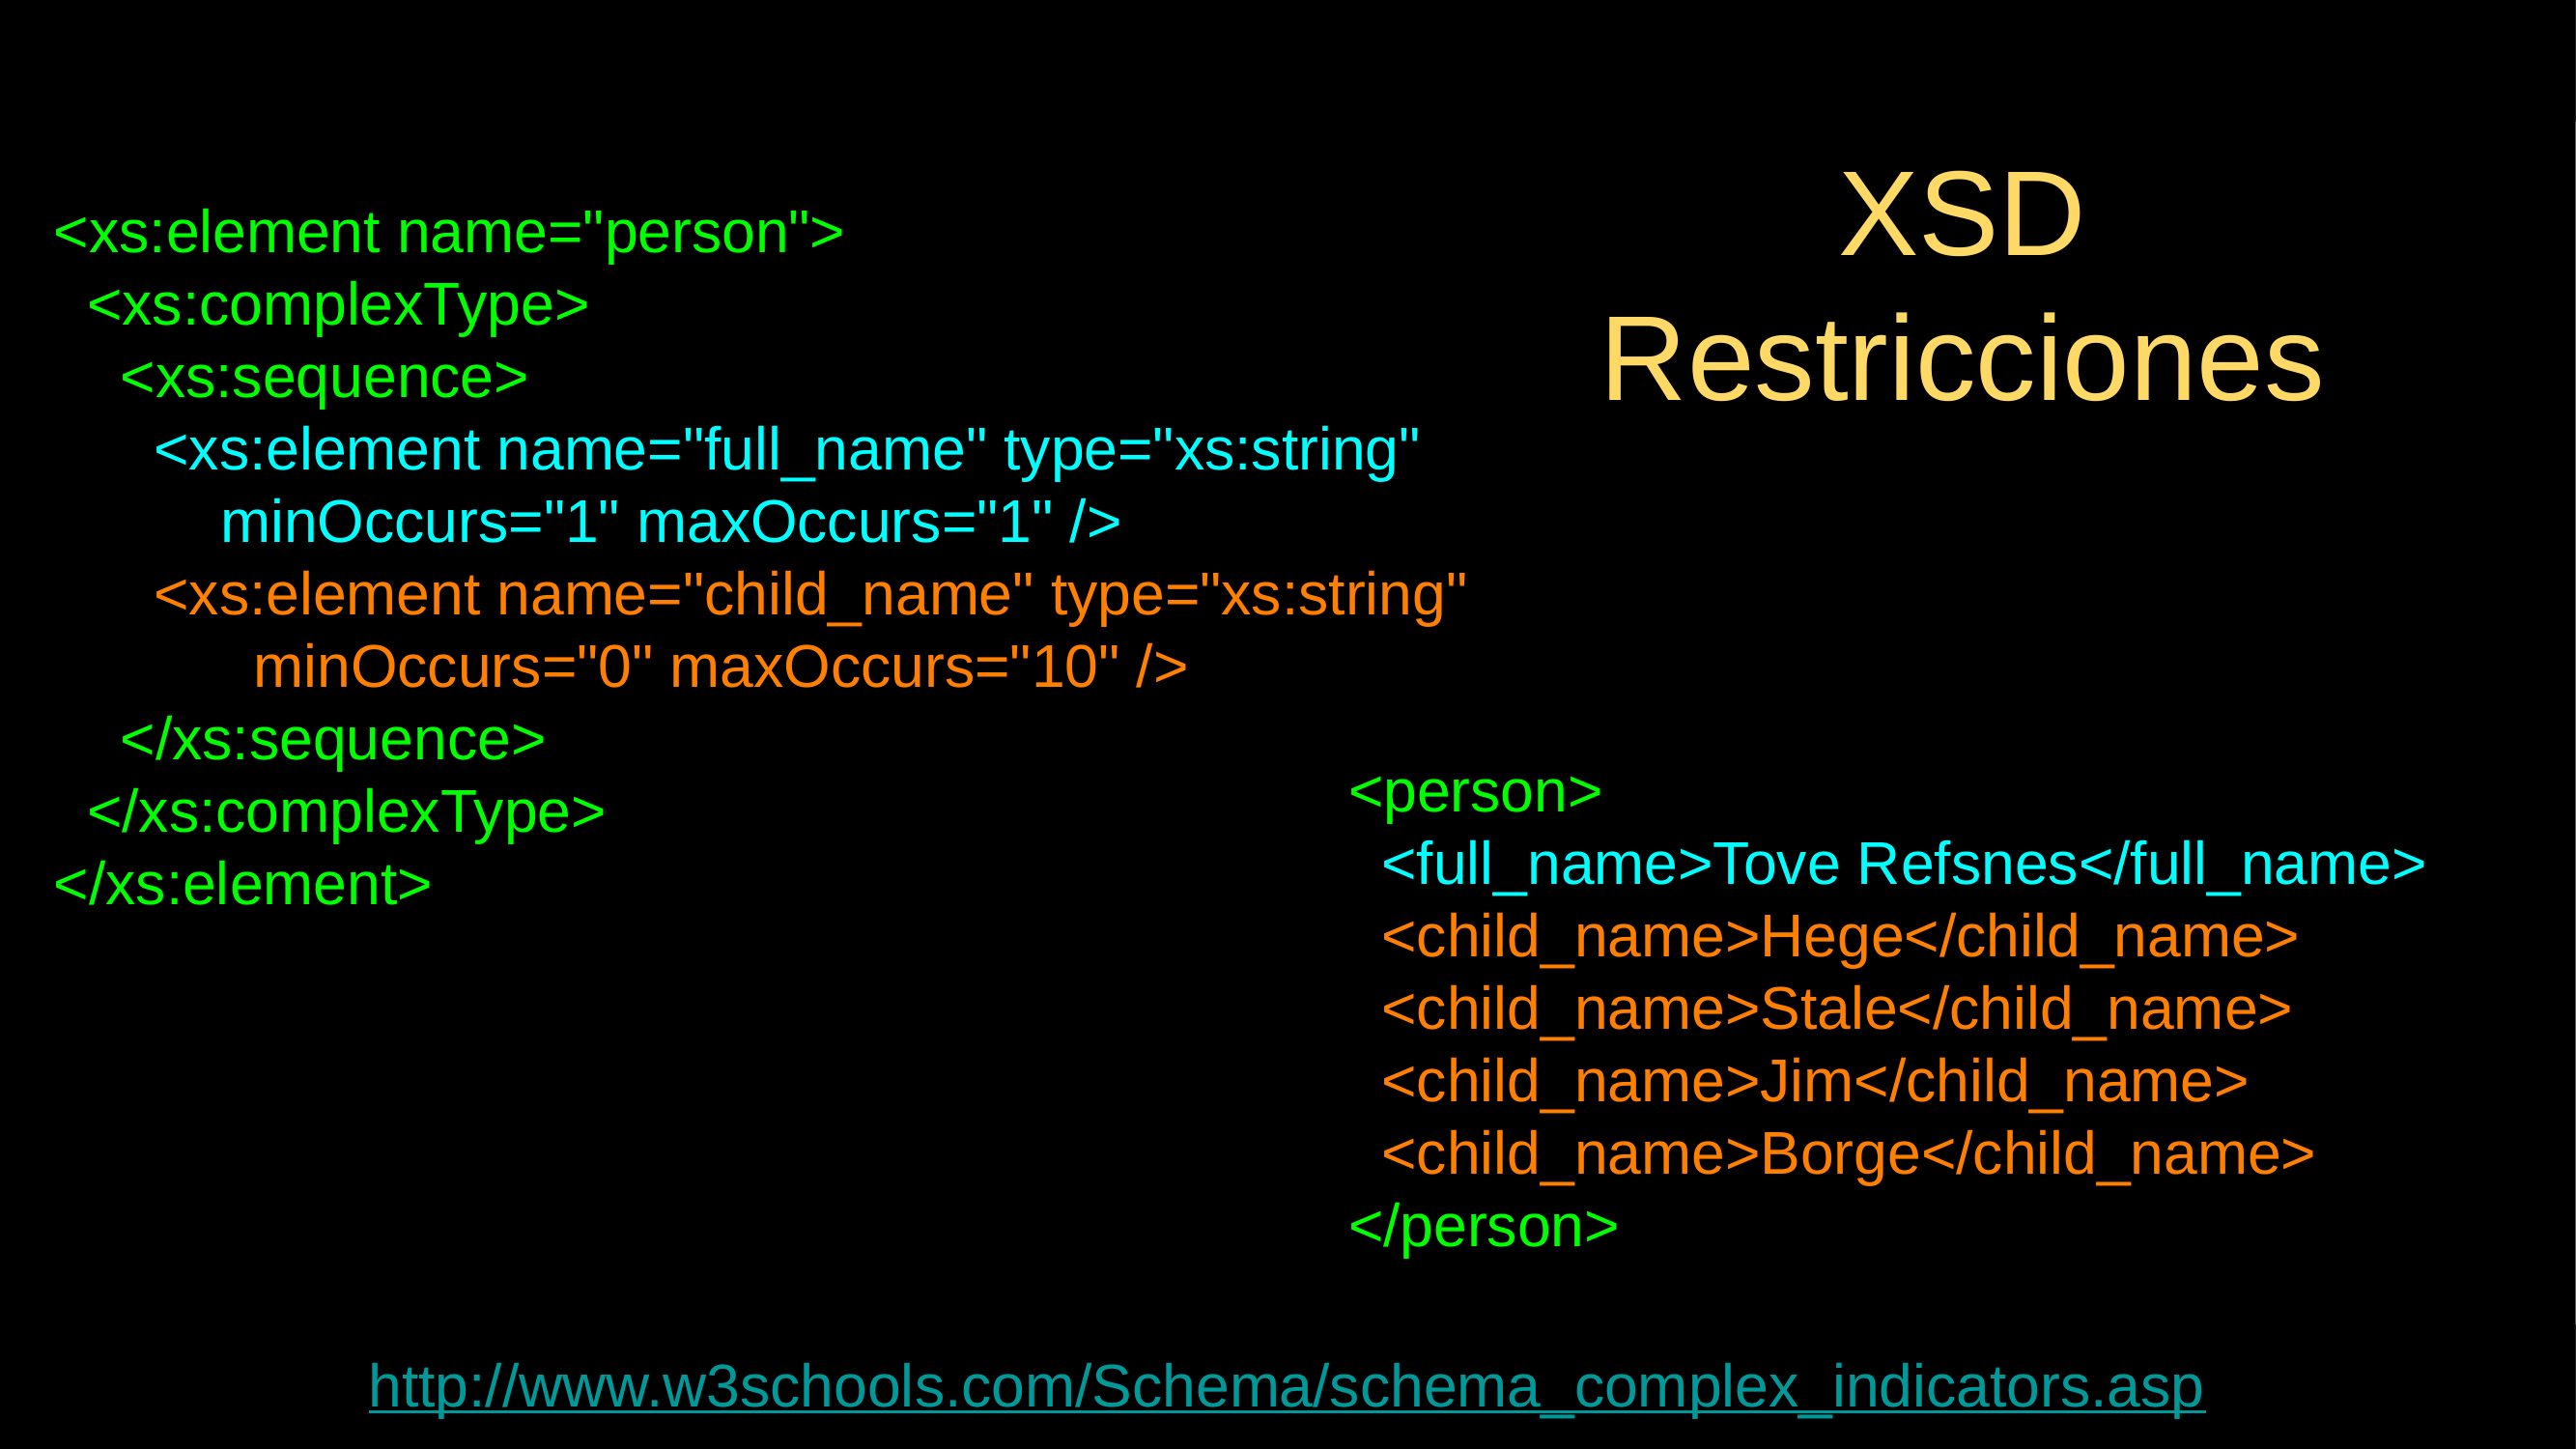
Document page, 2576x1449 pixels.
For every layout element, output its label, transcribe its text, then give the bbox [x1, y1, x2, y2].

title XSD Restricciones [1535, 121, 2391, 440]
text_box http://www.w3schools.com/Schema/schema_complex_indicators.asp [184, 1333, 2392, 1433]
text_box <person> <full_name>Tove Refsnes</full_name> <child_name>Hege</child_name> <child_name>Stale</child_name> <child_name>Jim</child_name> <child_name>Borge</child_name> </person> [1347, 757, 2538, 1252]
text_box <xs:element name="person"> <xs:complexType> <xs:sequence> <xs:element name="full_name" type="xs:string" minOccurs="1" maxOccurs="1" /> <xs:element name="child_name" type="xs:string" minOccurs="0" maxOccurs="10" /> </xs:sequence> </xs:complexType> </xs:element> [53, 189, 1791, 921]
